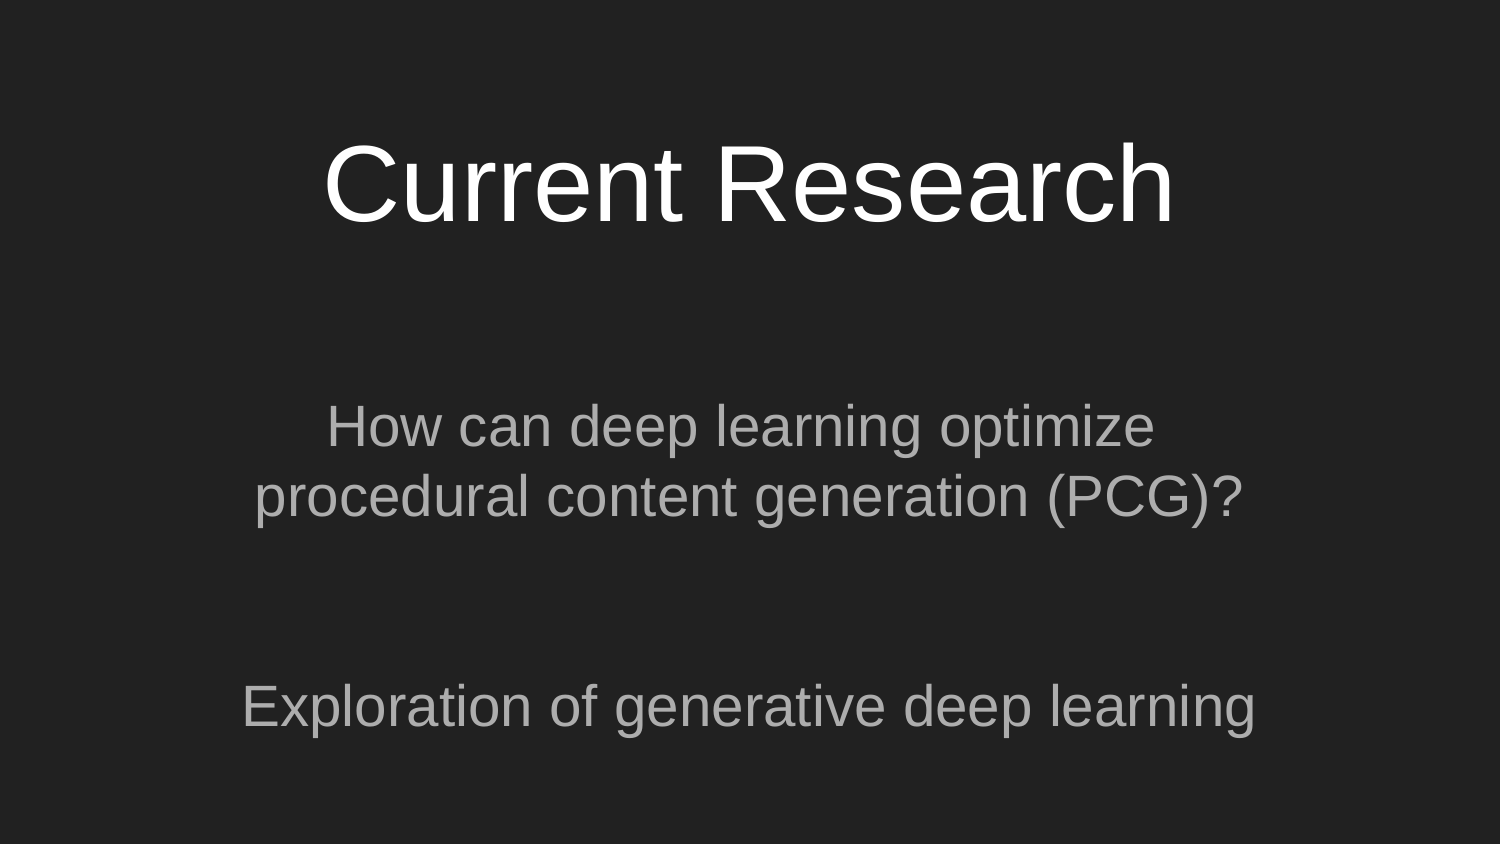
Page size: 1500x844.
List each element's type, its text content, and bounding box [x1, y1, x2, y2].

title Current Research [51, 11, 1449, 258]
subtitle How can deep learning optimize procedural content generation (PCG)? Exploration of generative deep learning [51, 372, 1449, 656]
